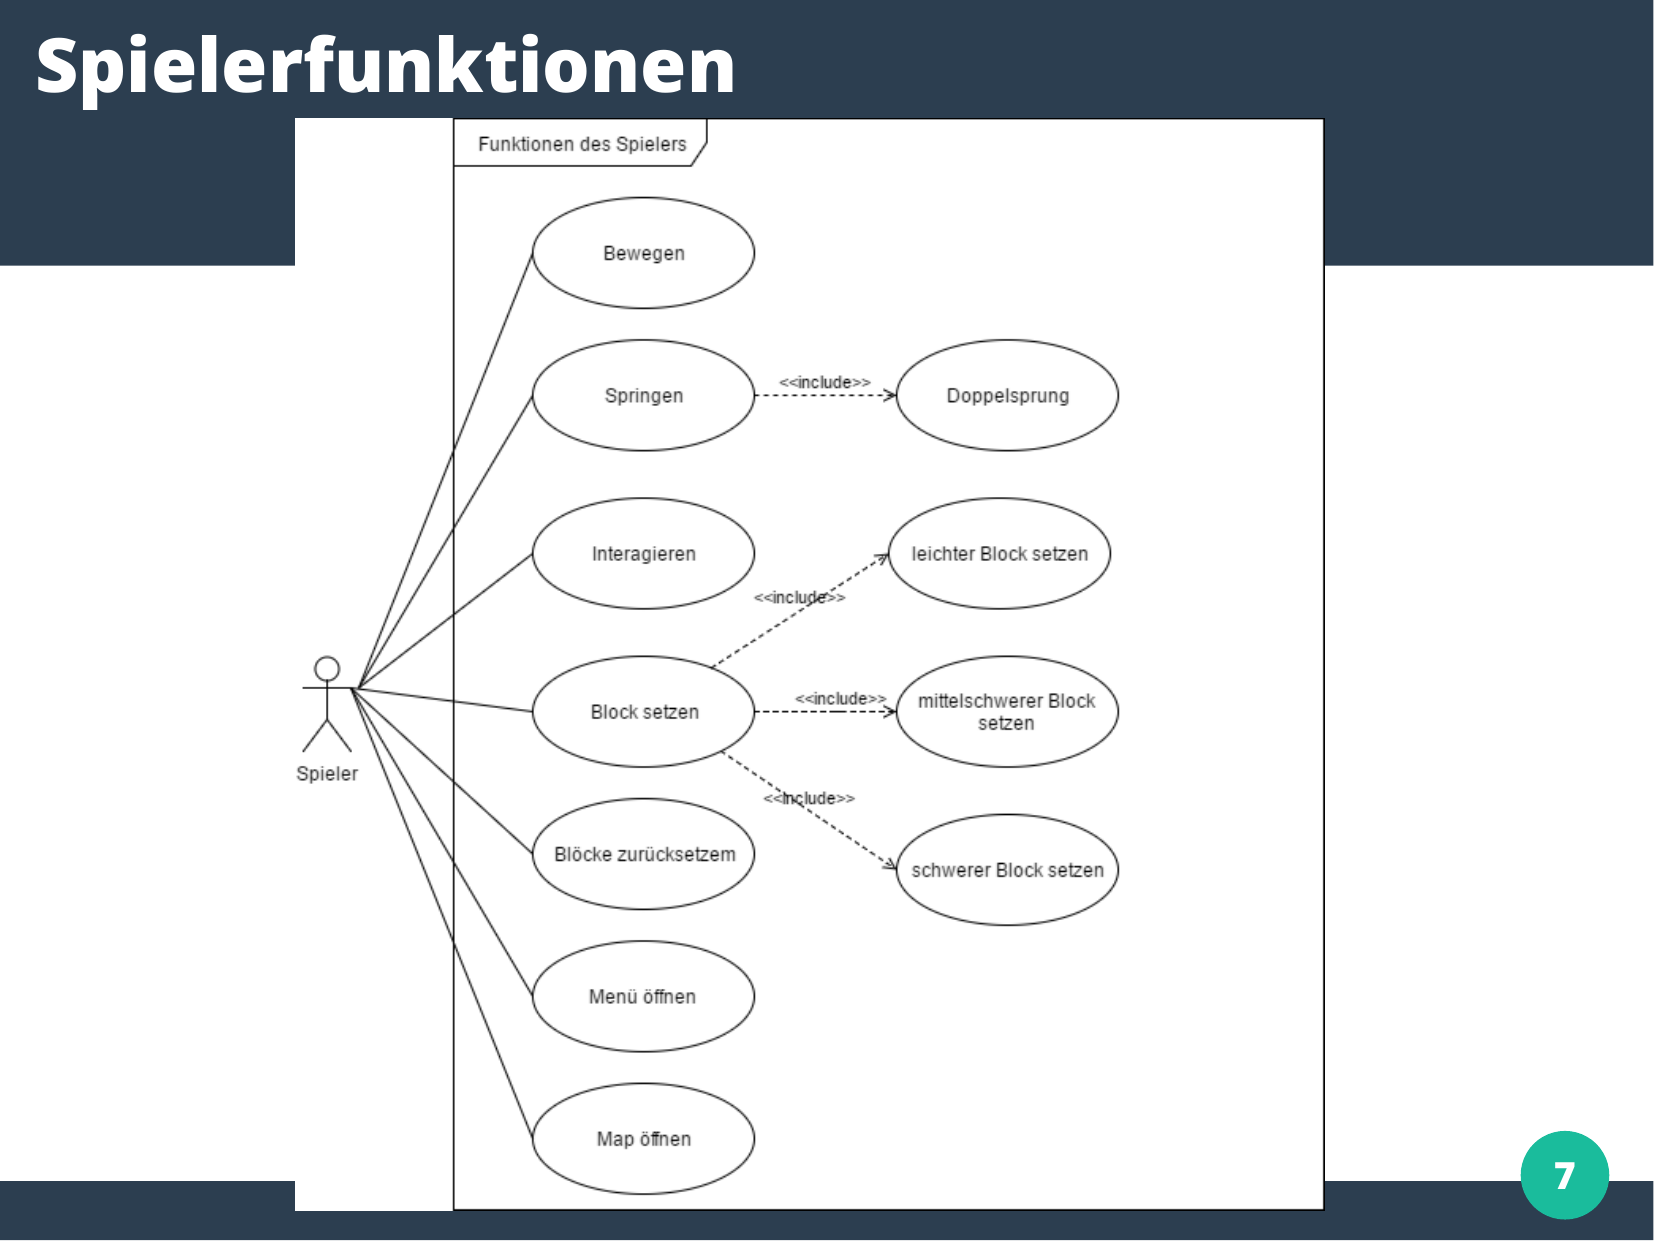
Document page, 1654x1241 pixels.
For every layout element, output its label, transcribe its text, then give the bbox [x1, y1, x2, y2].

title Spielerfunktionen [35, 0, 1571, 142]
picture [295, 118, 1325, 1211]
